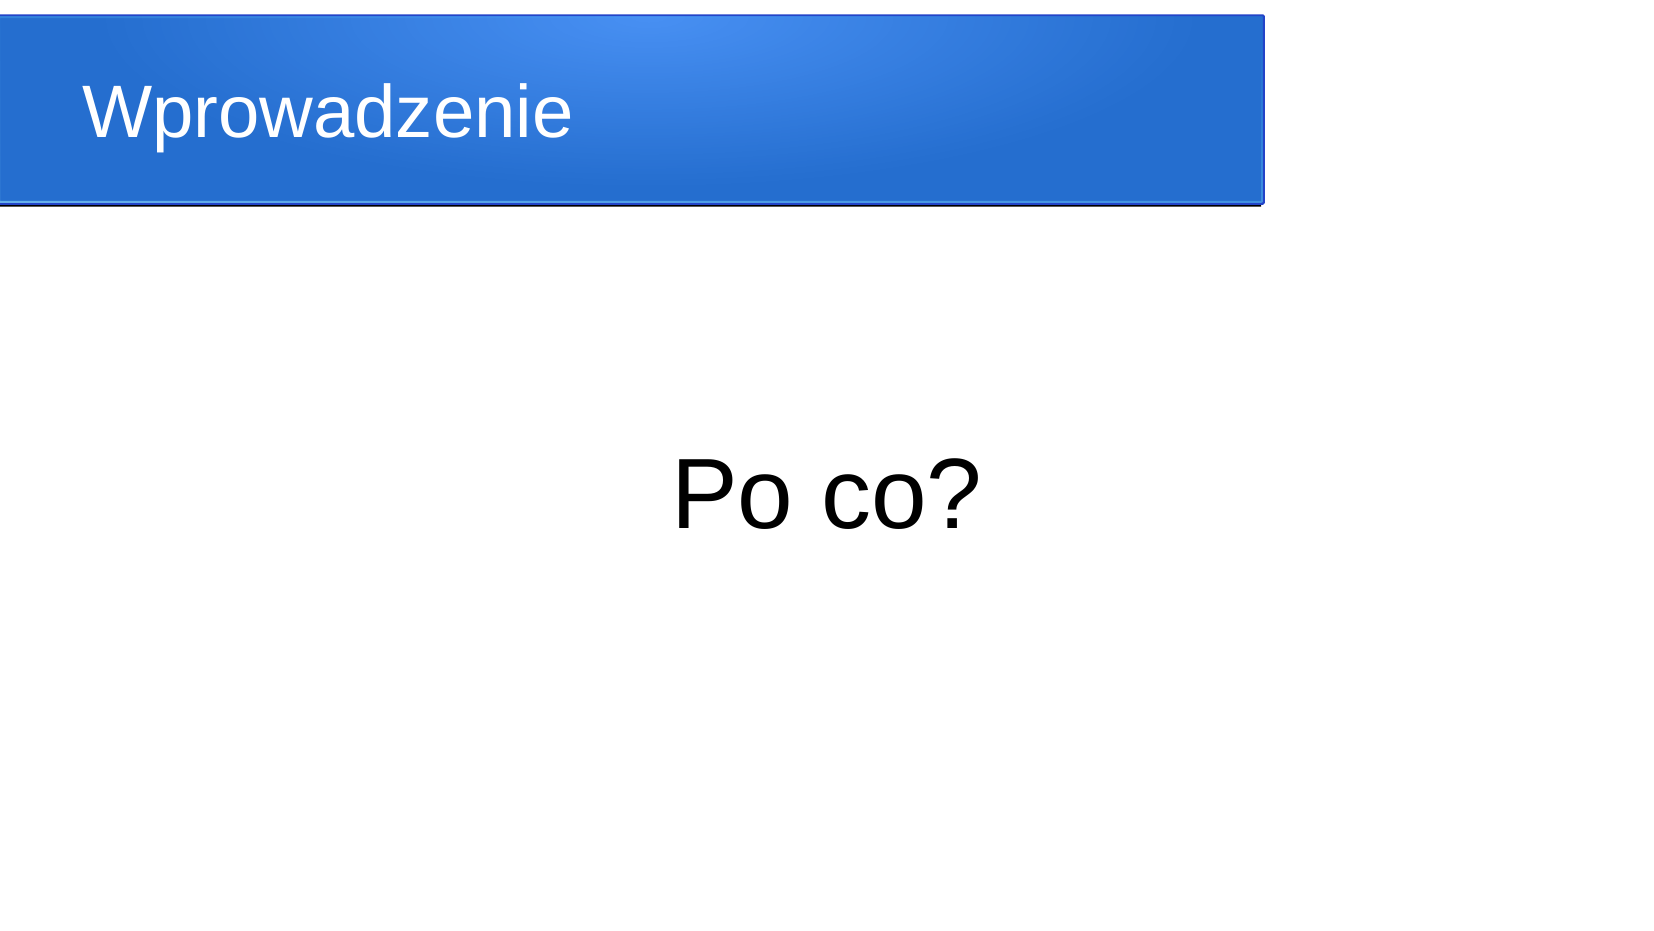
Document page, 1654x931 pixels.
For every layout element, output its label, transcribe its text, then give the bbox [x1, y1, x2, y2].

subtitle Po co? [82, 224, 1571, 764]
title Wprowadzenie [82, 35, 1235, 189]
